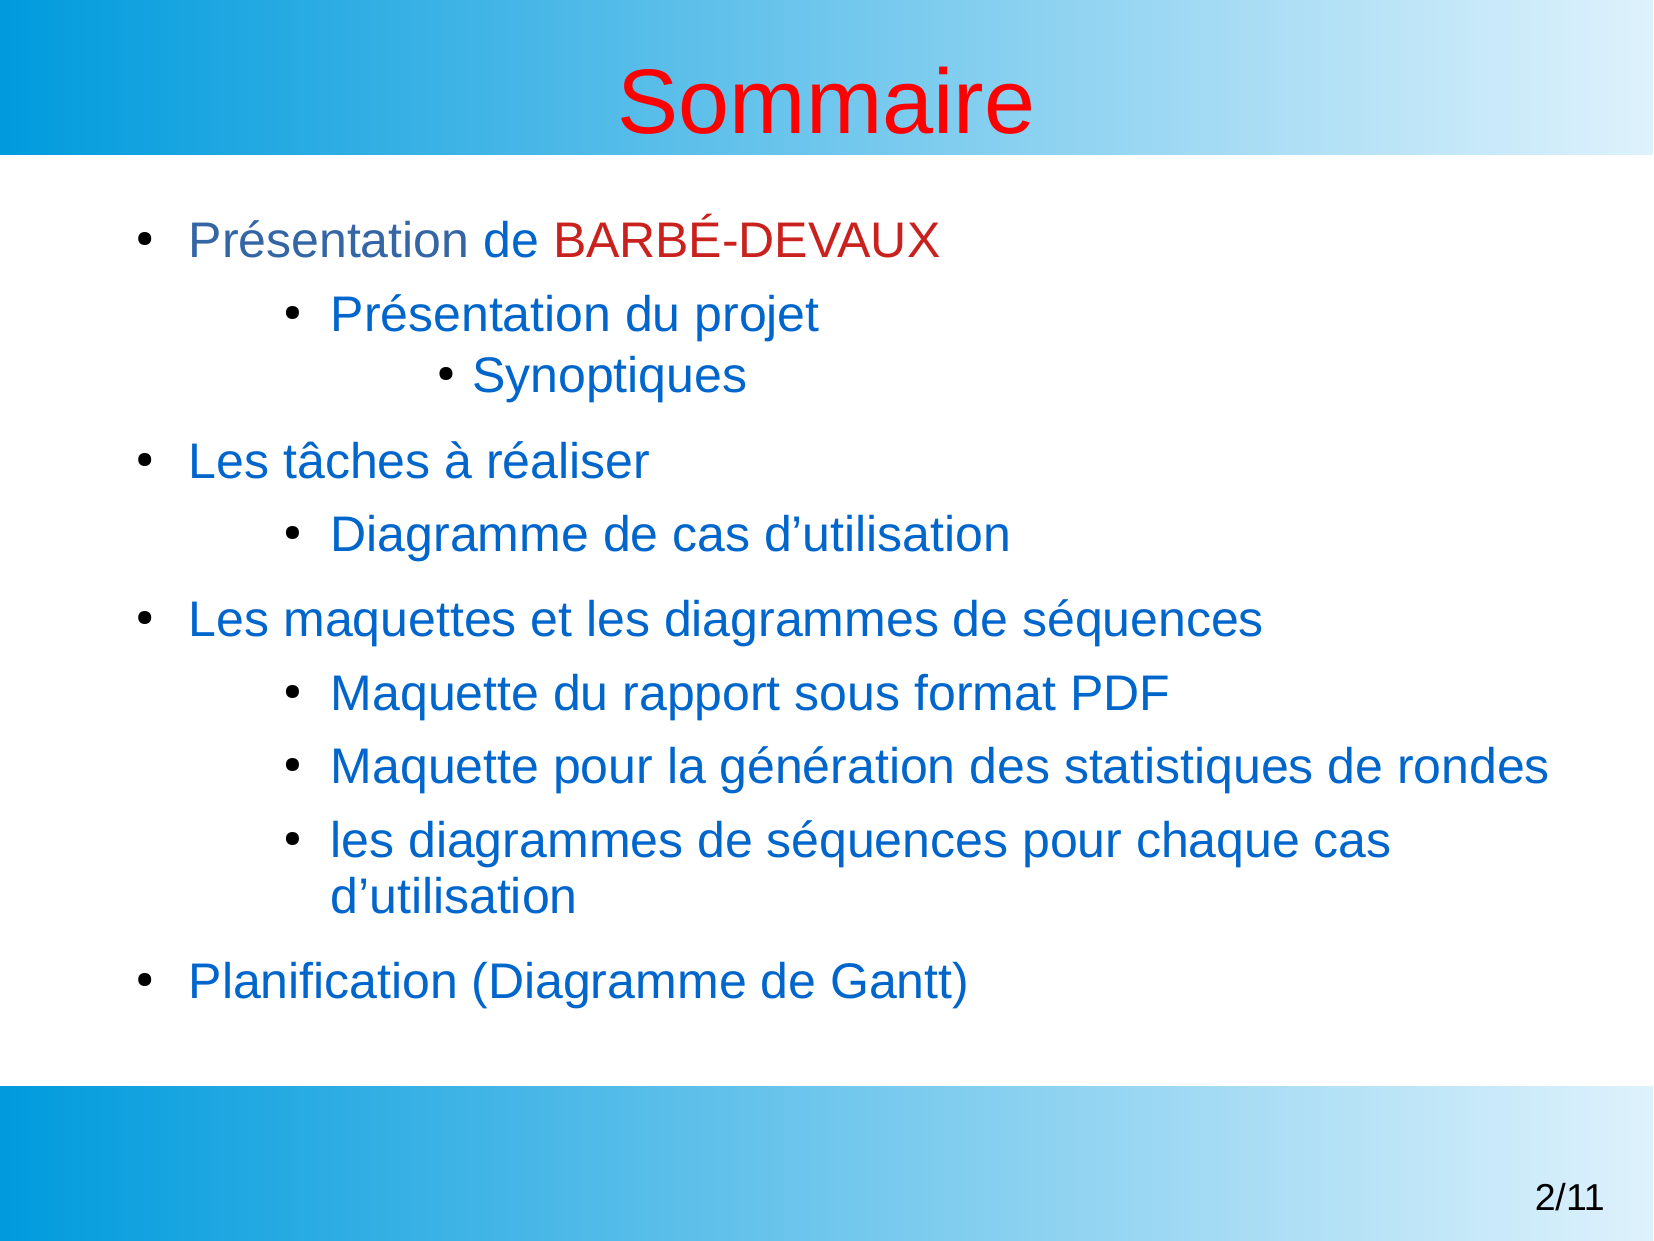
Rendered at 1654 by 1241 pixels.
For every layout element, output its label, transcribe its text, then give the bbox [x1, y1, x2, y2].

title Sommaire [82, 49, 1571, 155]
text_box <numéro>/11 [1520, 1169, 1654, 1240]
list Présentation de BARBÉ-DEVAUX Présentation du projet Synoptiques Les tâches à réaliser Diagramme de cas d’utilisation Les maquettes et les diagrammes de séquences Maquette du rapport sous format PDF Maquette pour la génération des statistiques de rondes les diagrammes de séquences pour chaque cas d’utilisation Planification (Diagramme de Gantt) [118, 212, 1583, 1075]
